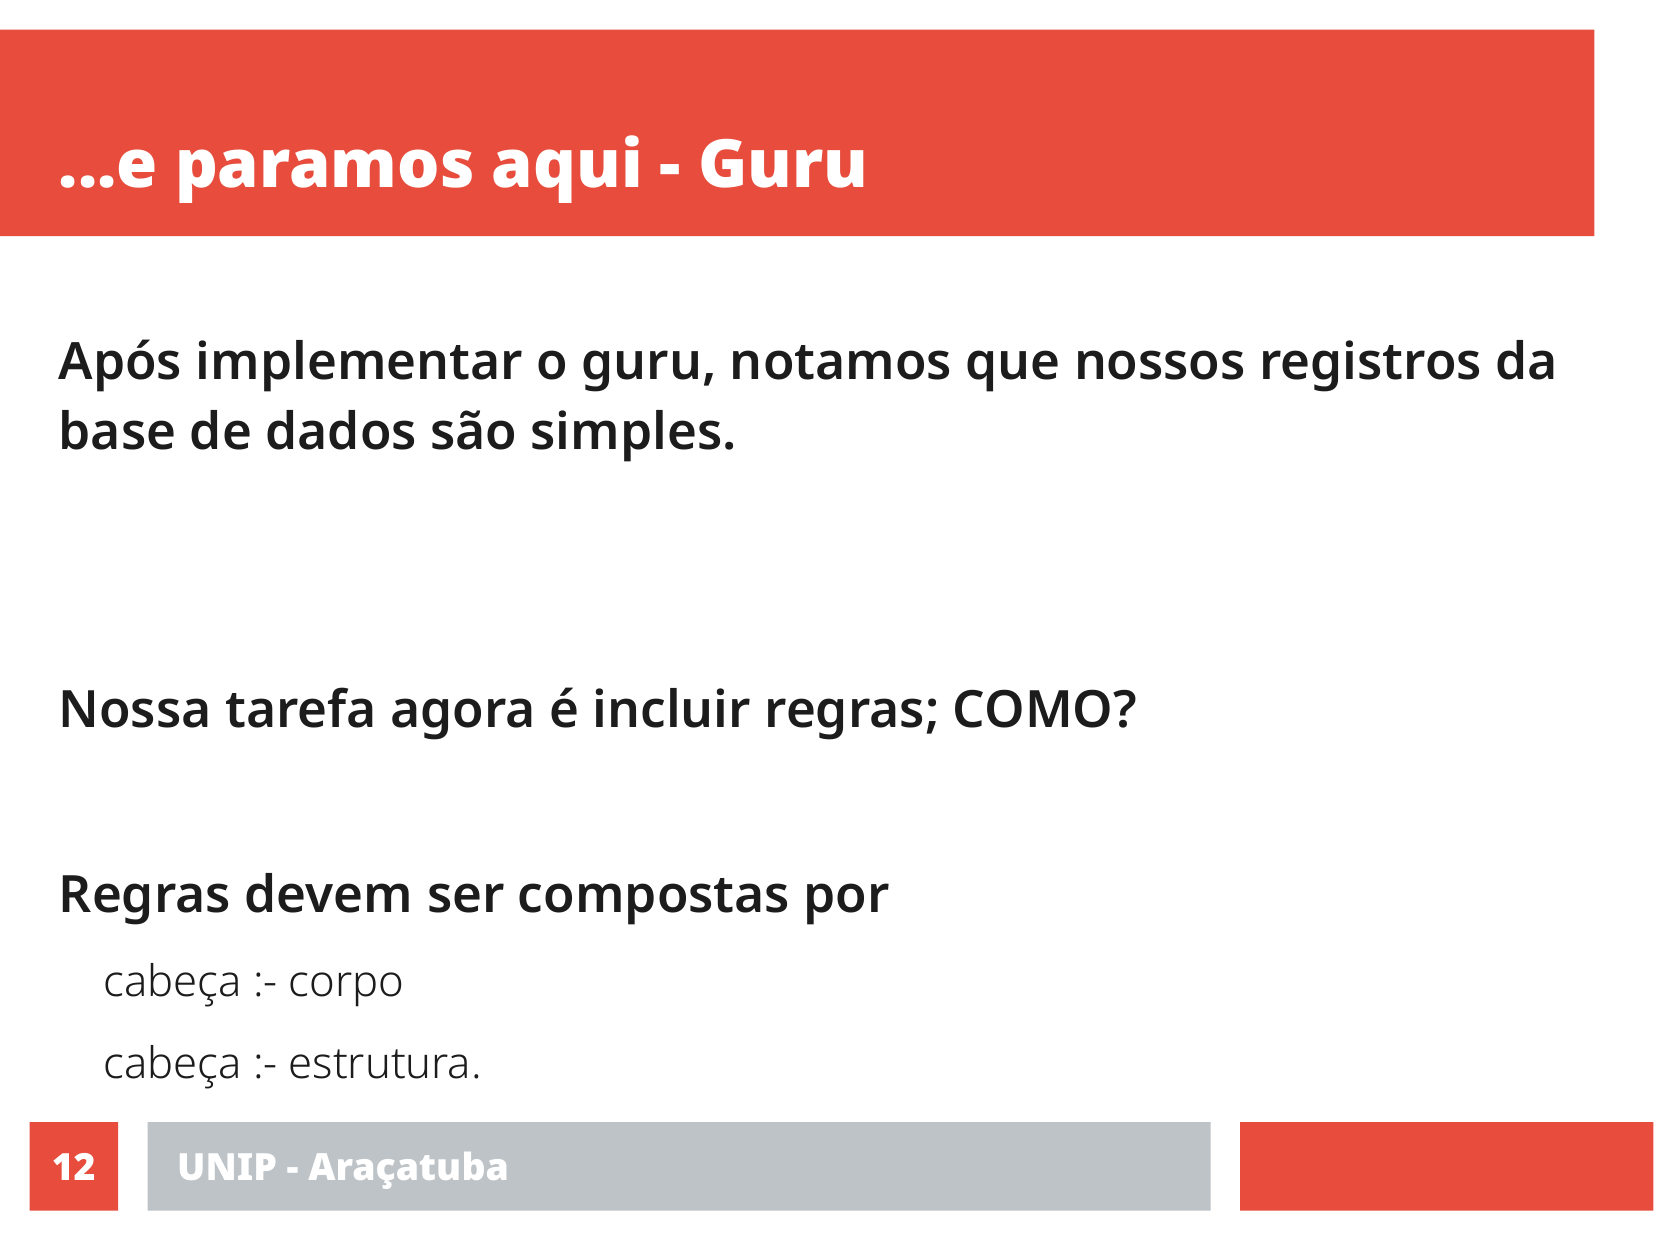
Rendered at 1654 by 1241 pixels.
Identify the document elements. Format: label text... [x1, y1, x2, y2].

list Após implementar o guru, notamos que nossos registros da base de dados são simples. Nossa tarefa agora é incluir regras; COMO? Regras devem ser compostas por cabeça :- corpo cabeça :- estrutura. [59, 324, 1565, 1093]
title ...e paramos aqui - Guru [59, 59, 1595, 207]
